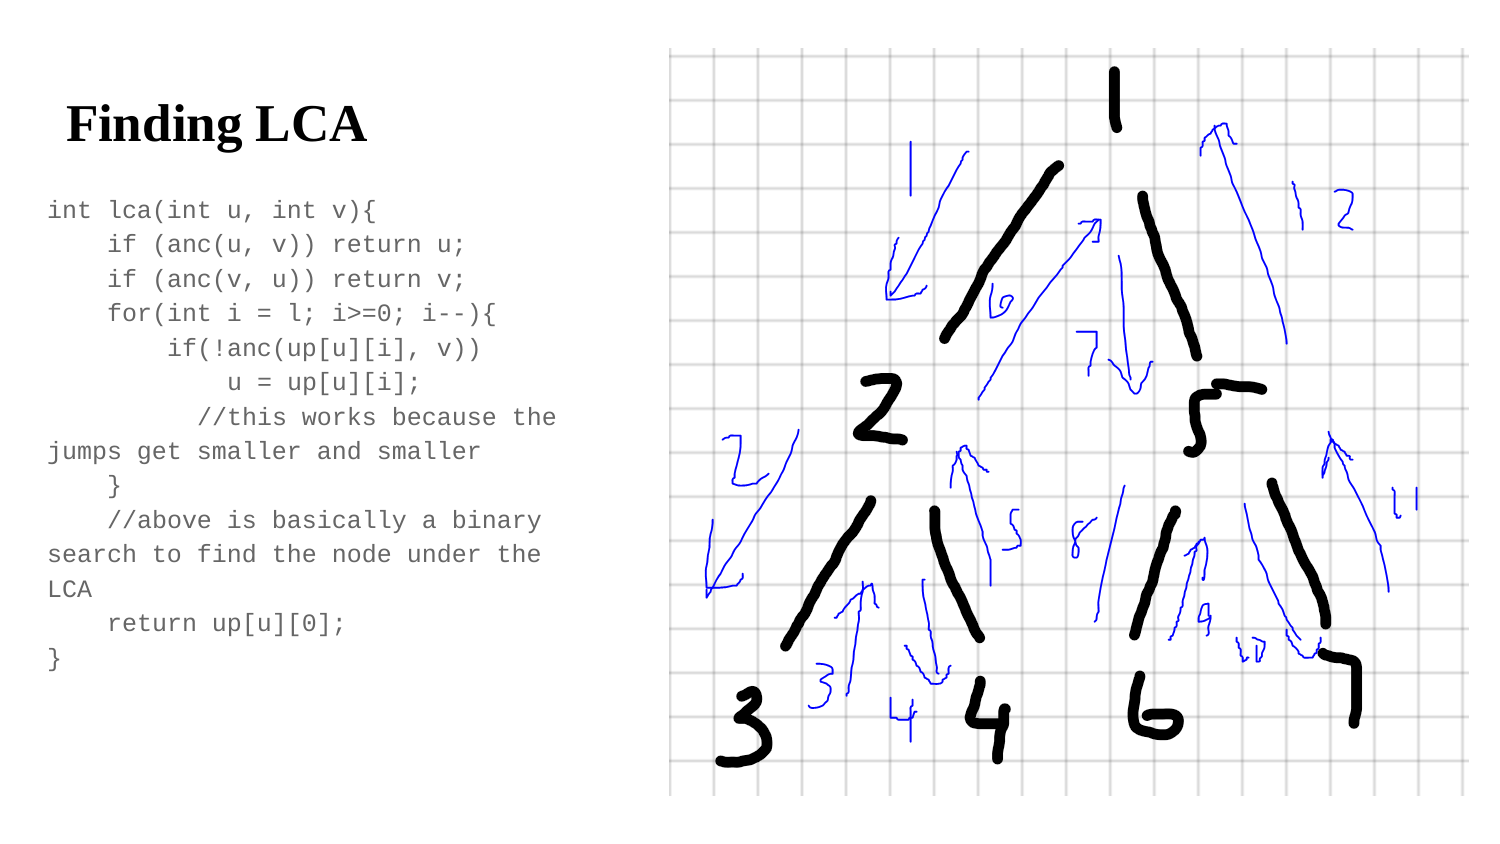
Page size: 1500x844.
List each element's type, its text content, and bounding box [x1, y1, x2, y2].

text_box int lca(int u, int v){ if (anc(u, v)) return u; if (anc(v, u)) return v; for(int i = l; i>=0; i--){ if(!anc(up[u][i], v)) u = up[u][i]; //this works because the jumps get smaller and smaller } //above is basically a binary search to find the node under the LCA return up[u][0]; } [32, 174, 575, 687]
picture [669, 48, 1469, 796]
title Finding LCA [51, 72, 669, 167]
